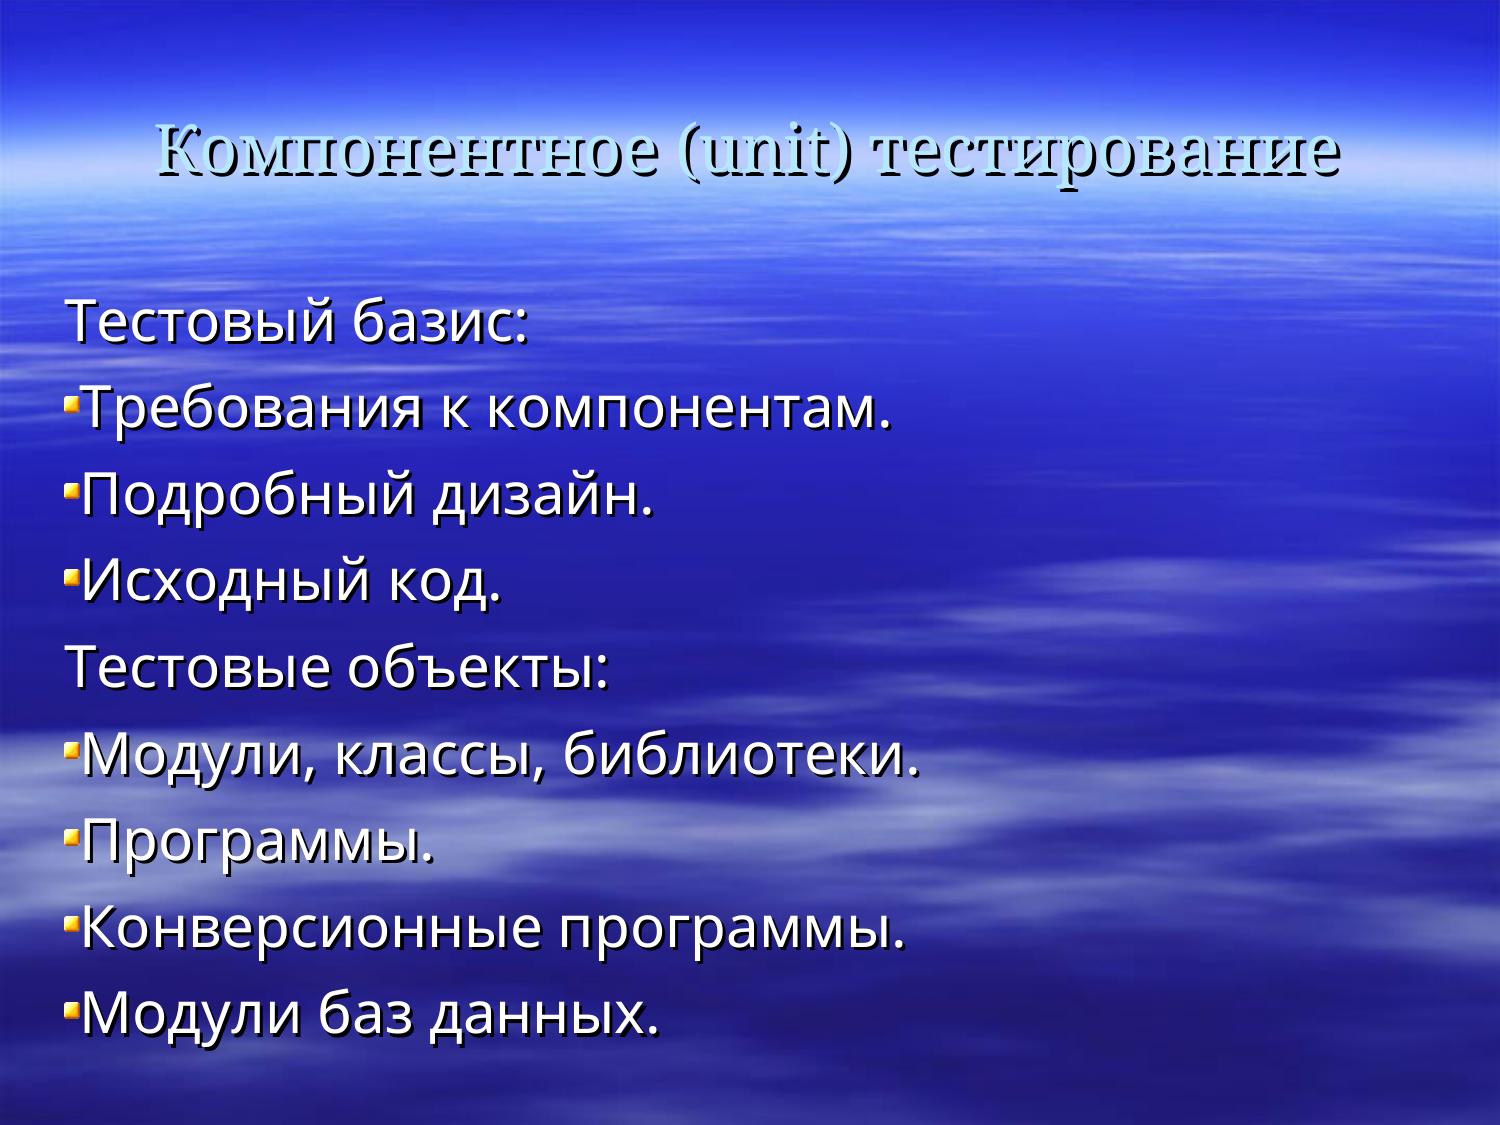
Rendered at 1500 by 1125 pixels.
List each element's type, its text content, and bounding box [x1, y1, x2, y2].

picture [0, 0, 1500, 1125]
title Компонентное (unit) тестирование [49, 28, 1446, 264]
list Тестовый базис: Требования к компонентам. Подробный дизайн. Исходный код. Тестовые объекты: Модули, классы, библиотеки. Программы. Конверсионные программы. Модули баз данных. [49, 274, 1451, 1054]
